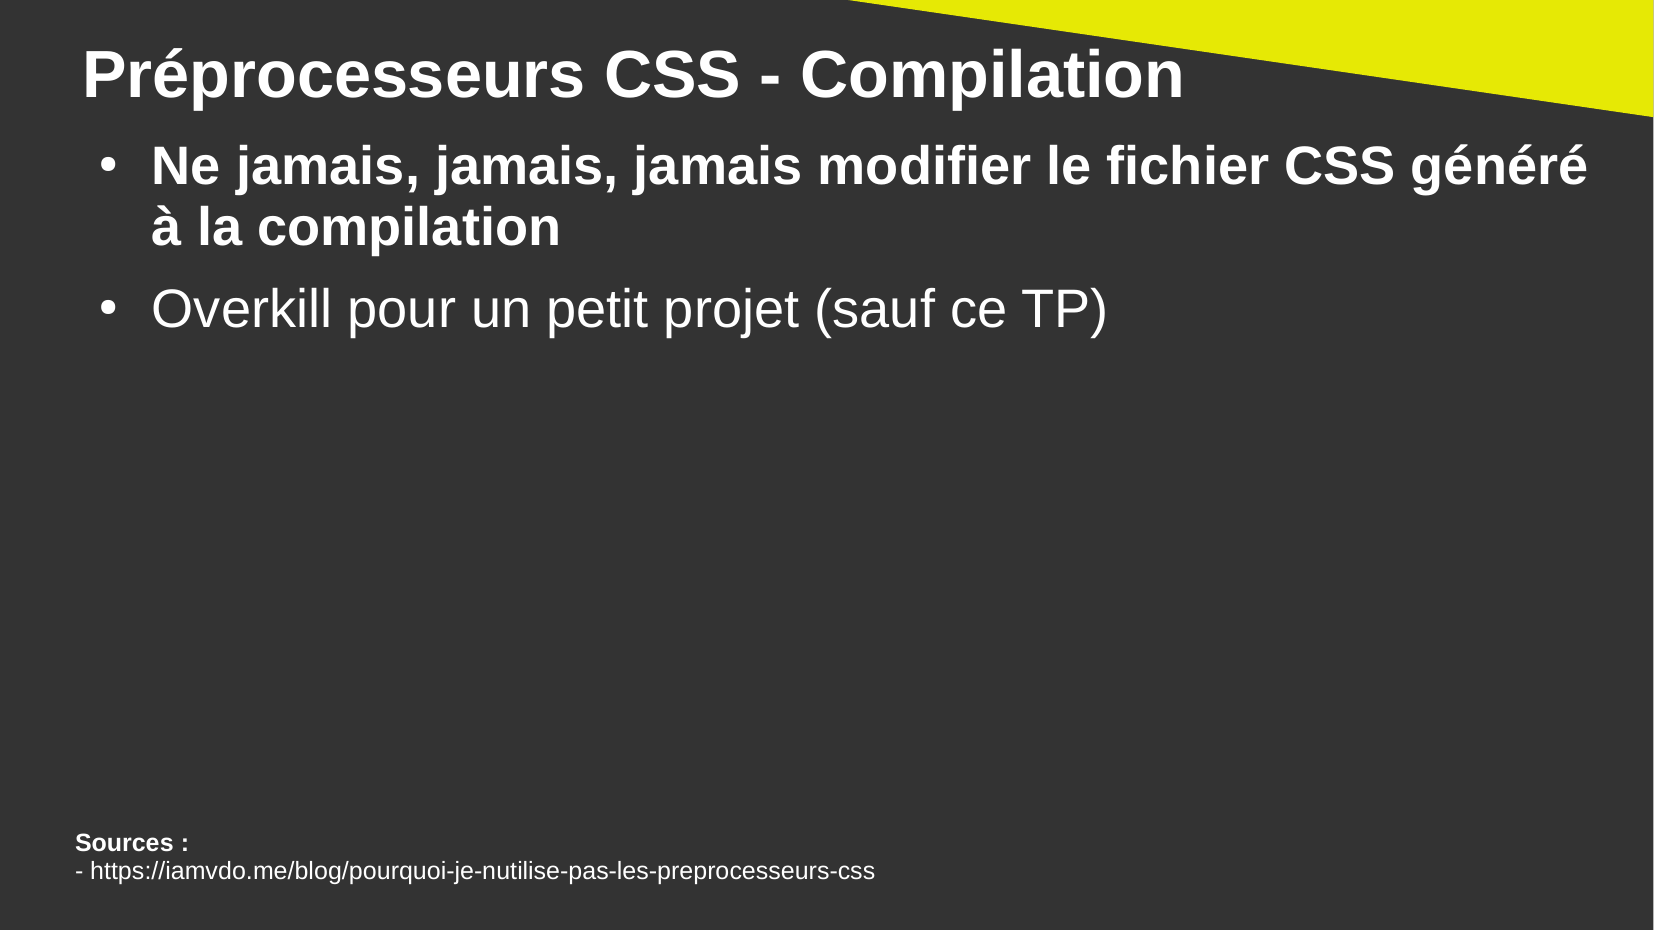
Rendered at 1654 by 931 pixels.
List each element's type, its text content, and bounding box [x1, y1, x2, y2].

list Ne jamais, jamais, jamais modifier le fichier CSS généré à la compilation Overkill pour un petit projet (sauf ce TP) [80, 135, 1620, 756]
title Préprocesseurs CSS - Compilation [82, 37, 1571, 114]
text_box Sources : - https://iamvdo.me/blog/pourquoi-je-nutilise-pas-les-preprocesseurs-css [60, 821, 1546, 931]
text_box [848, 0, 1654, 118]
